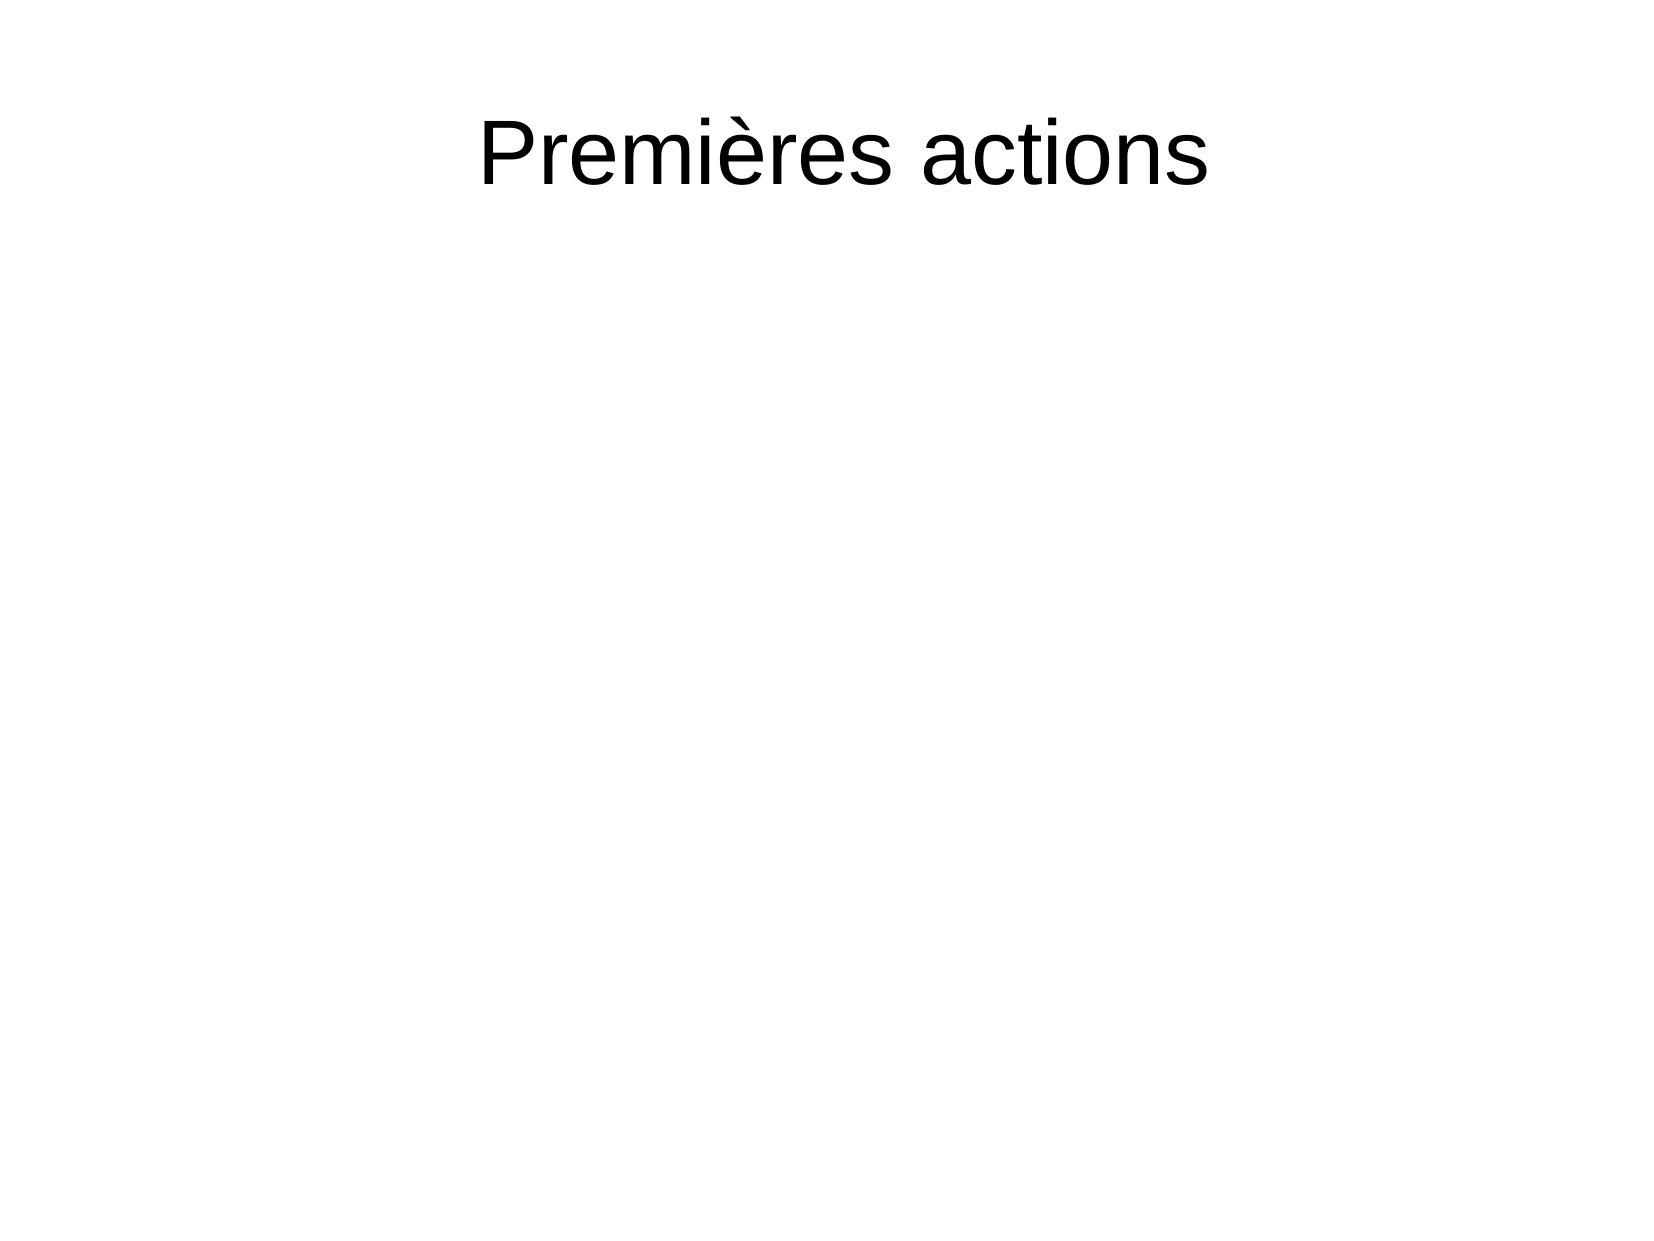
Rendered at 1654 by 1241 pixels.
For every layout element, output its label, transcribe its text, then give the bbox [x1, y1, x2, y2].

title Premières actions [82, 49, 1571, 257]
